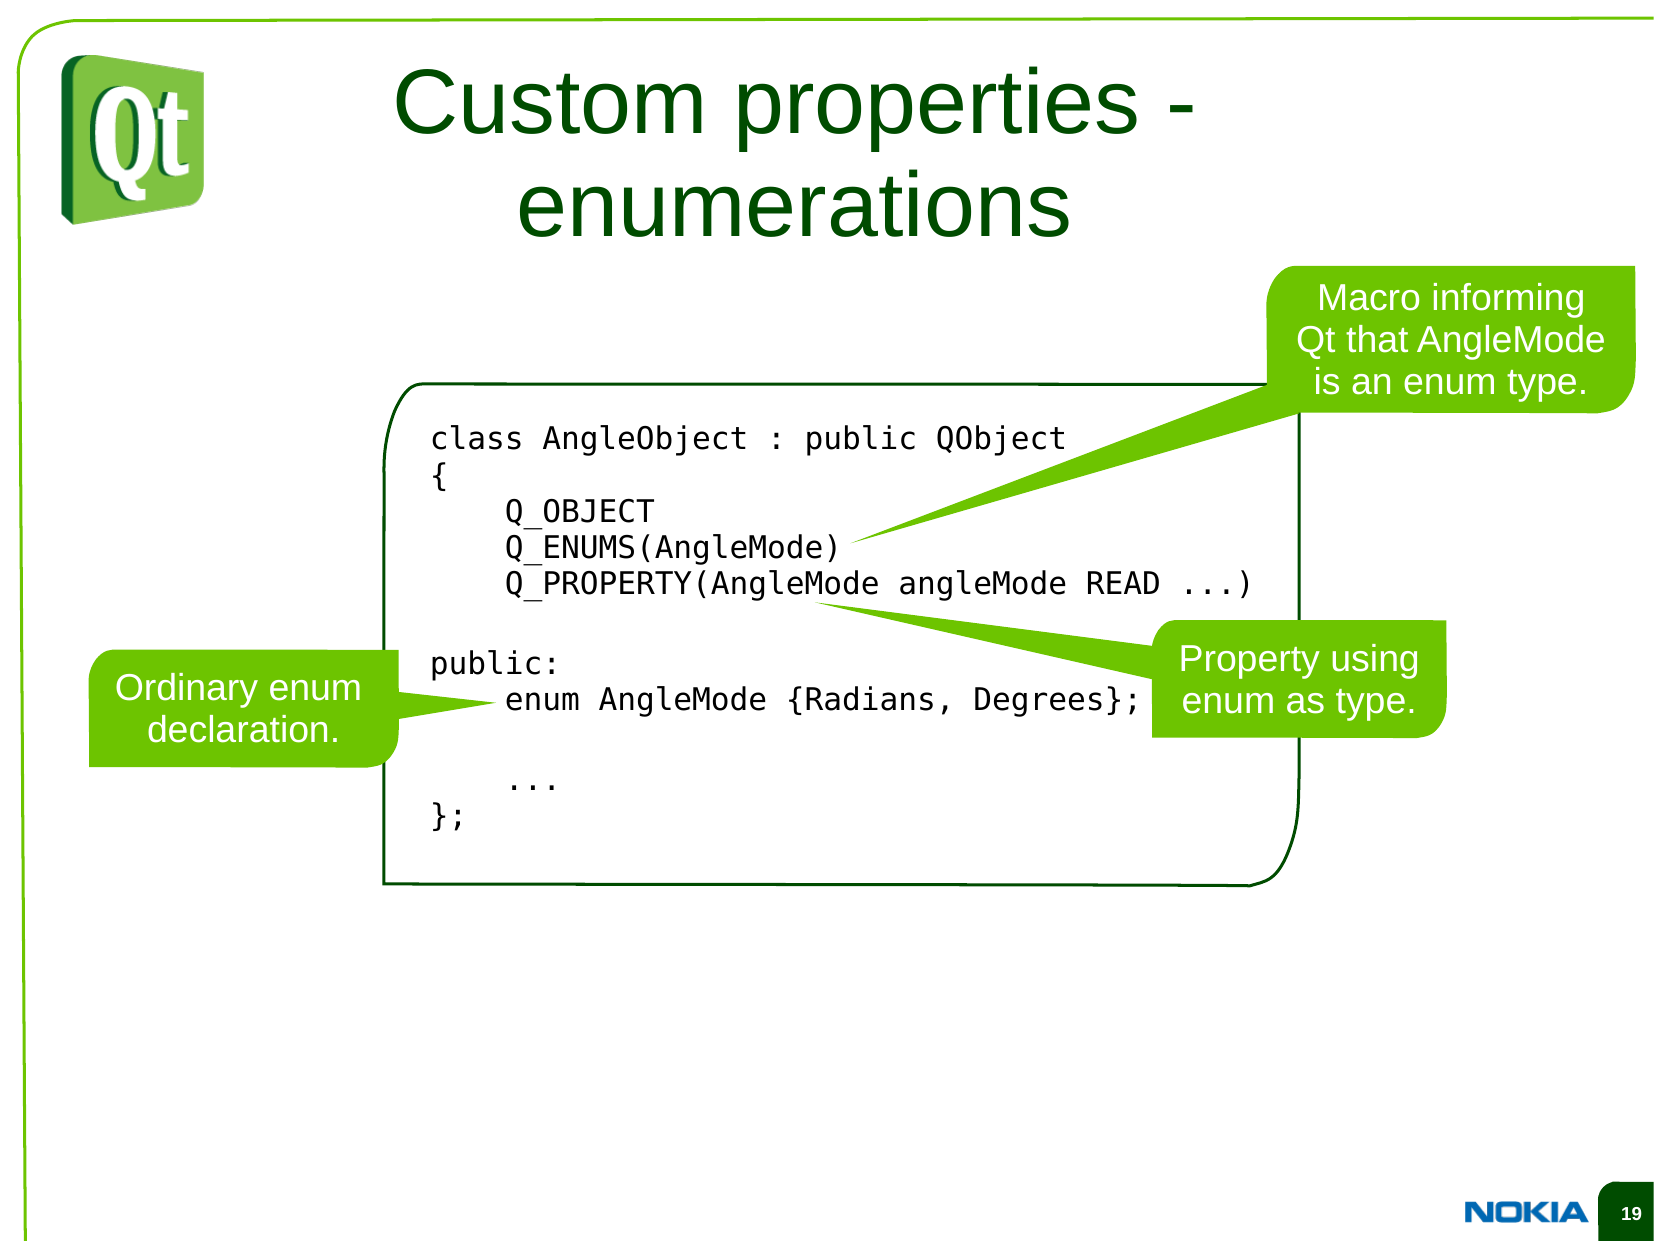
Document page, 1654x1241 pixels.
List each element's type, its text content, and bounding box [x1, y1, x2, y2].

text_box [399, 691, 497, 719]
text_box Ordinary enum declaration. [88, 649, 399, 768]
text_box [850, 385, 1300, 544]
text_box [814, 602, 1151, 680]
picture [1465, 1201, 1589, 1223]
text_box class AngleObject : public QObject { Q_OBJECT Q_ENUMS(AngleMode) Q_PROPERTY(AngleMode angleMode READ ...) public: enum AngleMode {Radians, Degrees}; ... }; [415, 413, 1270, 886]
picture [61, 55, 204, 225]
text_box Property using enum as type. [1151, 620, 1447, 739]
title Custom properties - enumerations [257, 49, 1333, 257]
text_box Macro informing Qt that AngleMode is an enum type. [1266, 265, 1636, 414]
